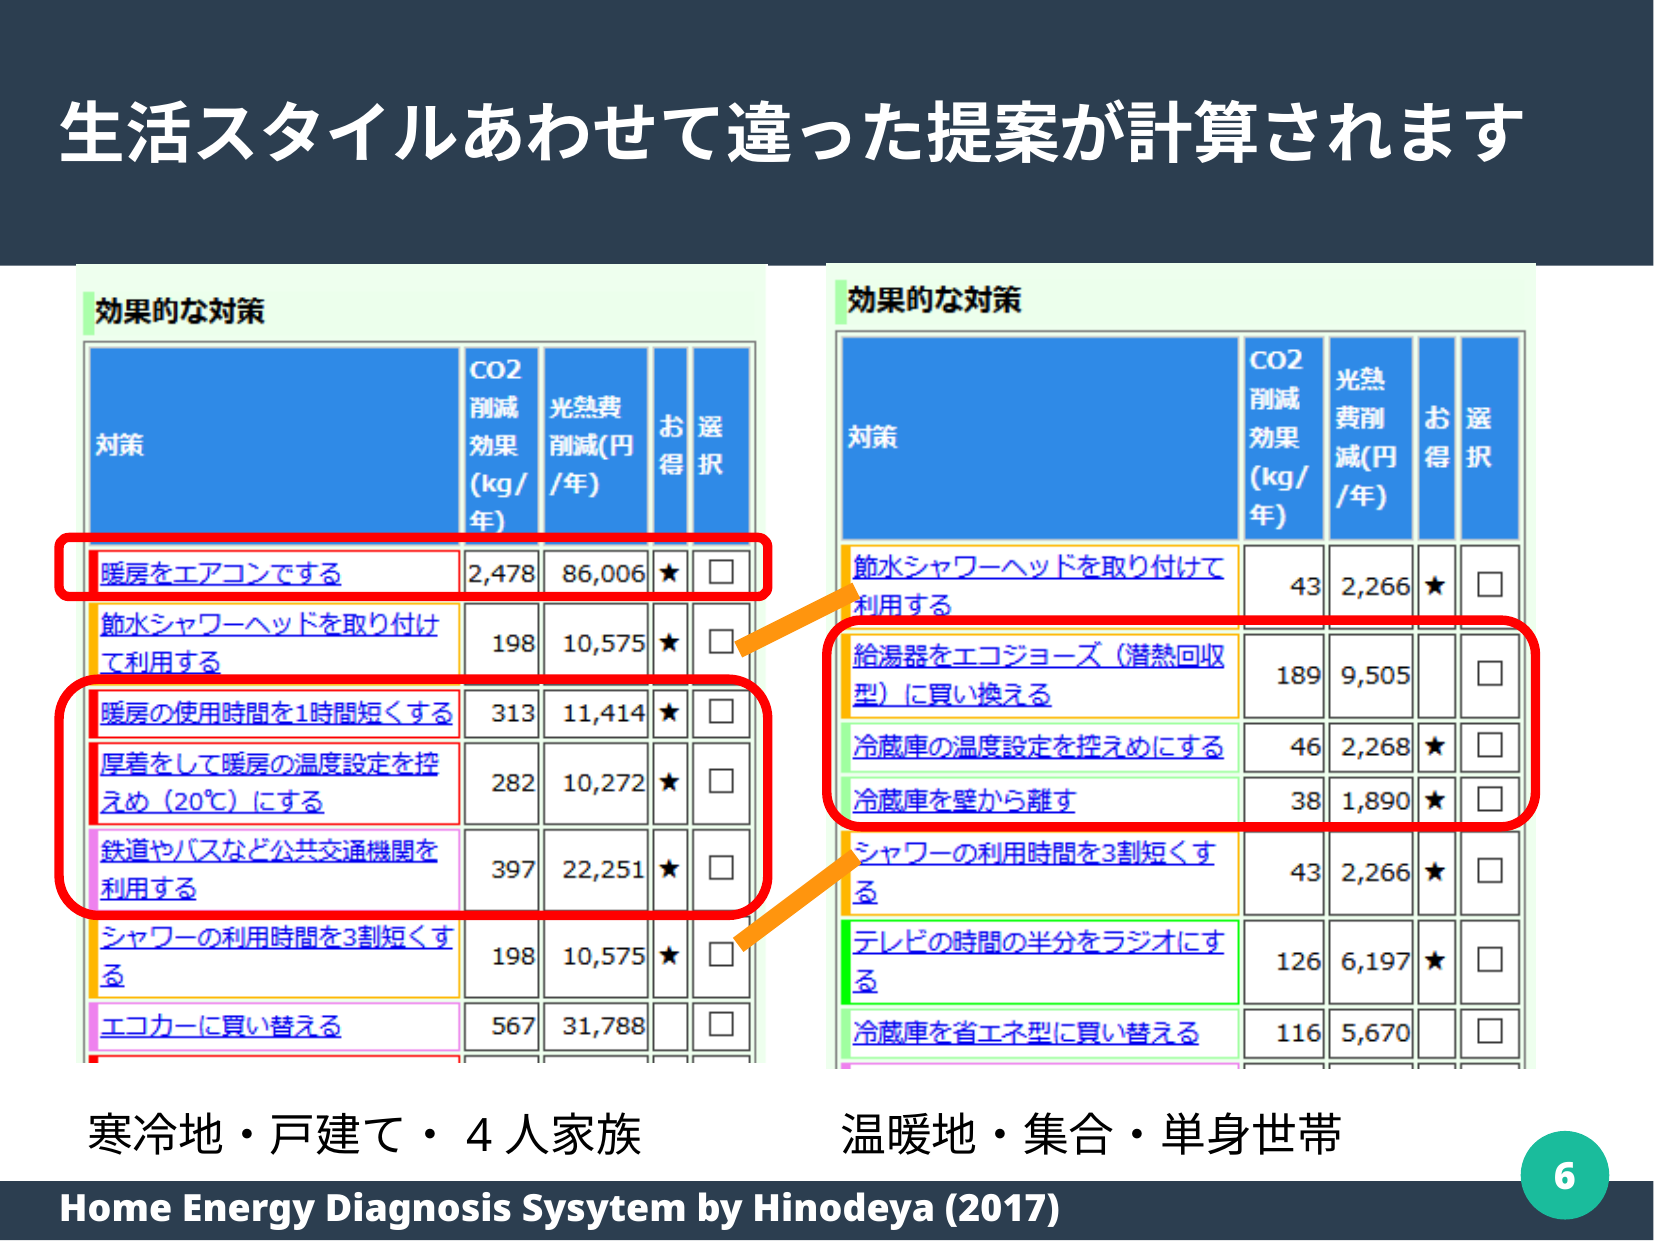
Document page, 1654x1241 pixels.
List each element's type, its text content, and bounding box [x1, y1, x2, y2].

title 生活スタイルあわせて違った提案が計算されます [59, 49, 1595, 207]
picture [826, 263, 1536, 635]
text_box 温暖地・集合・単身世帯 [825, 1091, 1359, 1152]
picture [76, 543, 763, 591]
text_box 寒冷地・戸建て・4人家族 [72, 1091, 653, 1152]
picture [832, 625, 1530, 822]
picture [826, 812, 1536, 1069]
picture [76, 598, 768, 697]
picture [76, 898, 768, 1063]
picture [76, 264, 768, 536]
picture [76, 684, 763, 910]
